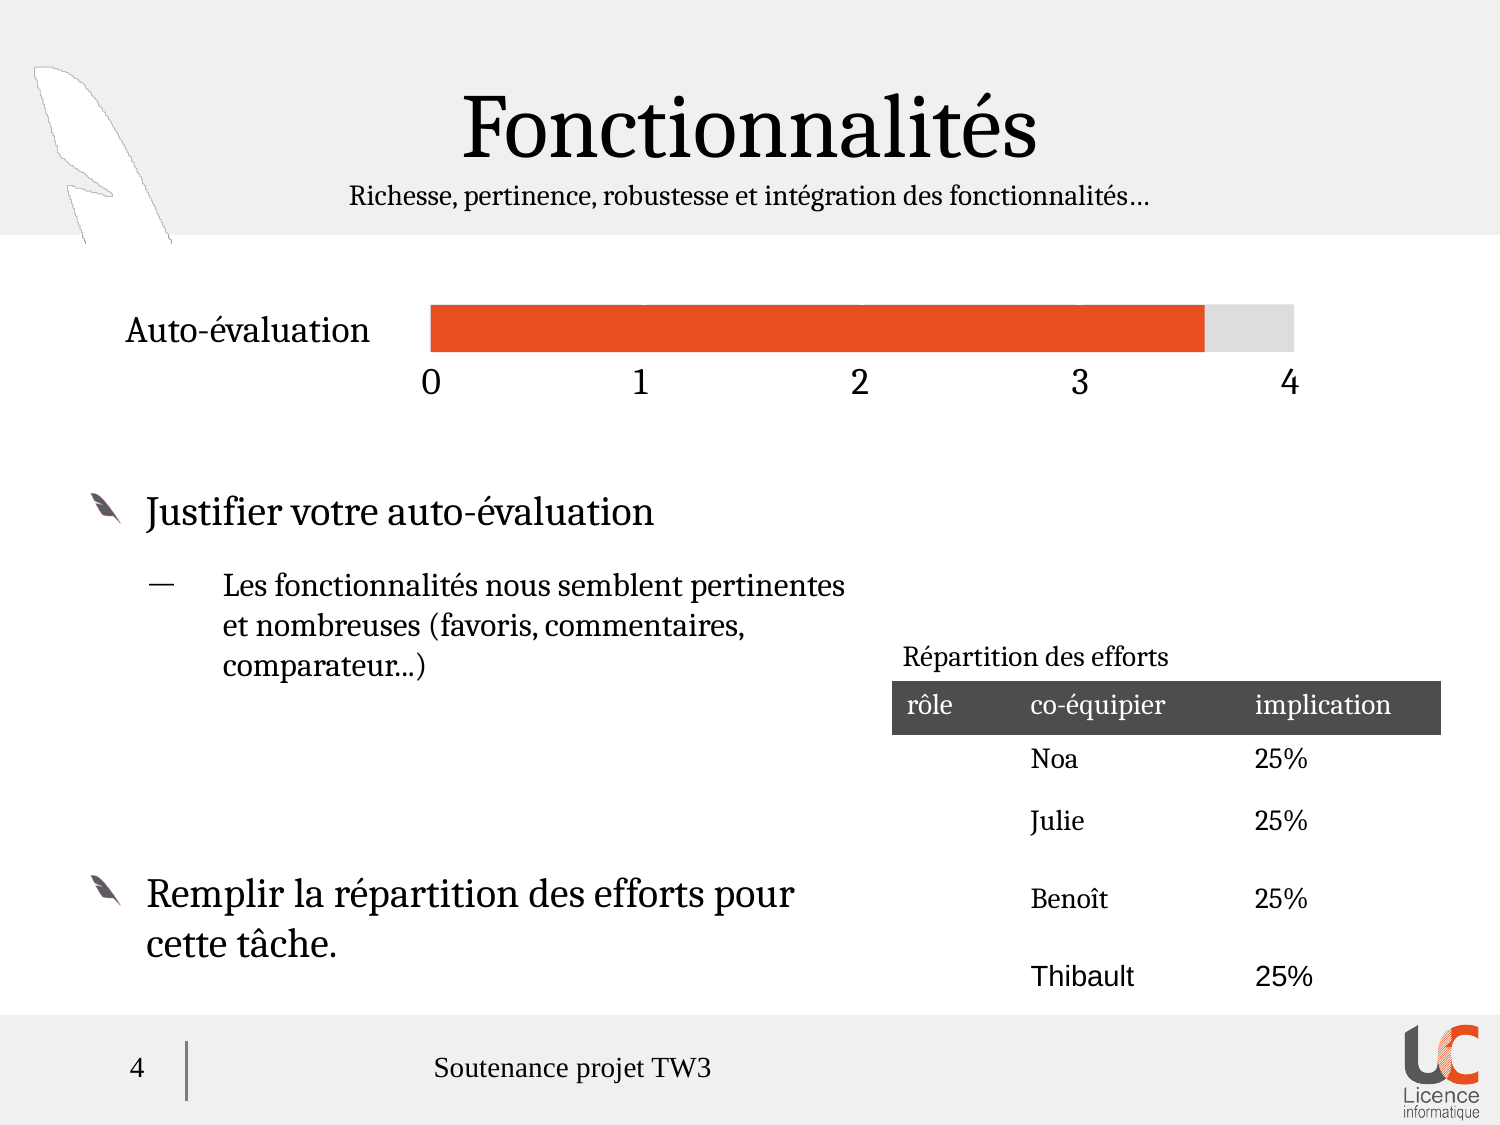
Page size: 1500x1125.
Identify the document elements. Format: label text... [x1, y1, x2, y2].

table_cell [892, 953, 1016, 1031]
table_cell Julie [1016, 797, 1240, 875]
slide_number <numéro> [29, 1041, 160, 1101]
table_cell [892, 735, 1016, 797]
table_cell Thibault [1016, 953, 1240, 1031]
table_cell [892, 875, 1016, 953]
table_cell 25% [1240, 953, 1441, 1031]
title Fonctionnalités Richesse, pertinence, robustesse et intégration des fonctionnalités… [75, 45, 1425, 233]
table_cell 25% [1240, 735, 1441, 797]
table_cell 25% [1240, 875, 1441, 953]
list Justifier votre auto-évaluation Les fonctionnalités nous semblent pertinentes et nombreuses (favoris, commentaires, comparateur...) Remplir la répartition des efforts pour cette tâche. [75, 444, 868, 1005]
table_header implication [1240, 681, 1441, 735]
table_header co-équipier [1016, 681, 1240, 735]
footer Soutenance projet TW3 [206, 1041, 939, 1101]
table_cell Benoît [1016, 875, 1240, 953]
table_cell [892, 797, 1016, 875]
text_box Répartition des efforts [888, 630, 1185, 680]
table_cell 25% [1240, 797, 1441, 875]
picture [1398, 1020, 1484, 1122]
table_header rôle [892, 681, 1016, 735]
picture [29, 63, 187, 244]
text_box [430, 305, 1205, 353]
table_cell Noa [1016, 735, 1240, 797]
